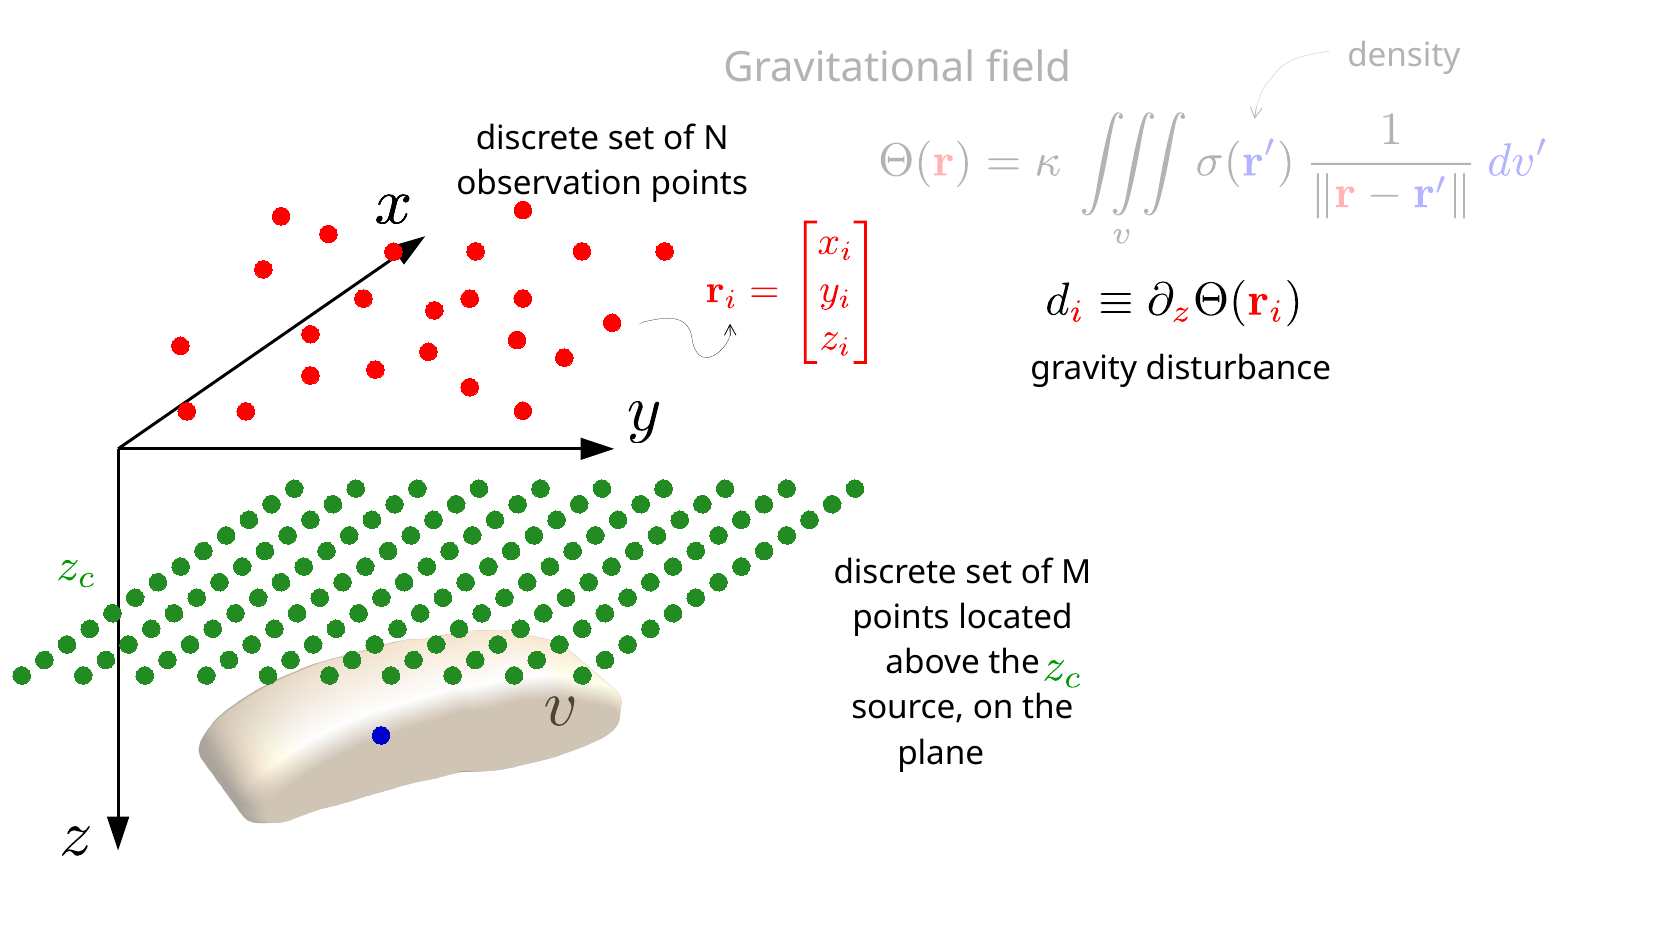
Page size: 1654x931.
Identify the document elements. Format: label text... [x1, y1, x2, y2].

text_box [417, 557, 436, 576]
text_box [158, 651, 177, 669]
text_box [716, 479, 734, 498]
text_box [285, 479, 304, 498]
text_box [233, 557, 252, 576]
text_box [557, 588, 575, 607]
text_box [555, 348, 574, 367]
text_box [732, 557, 751, 576]
text_box [240, 510, 258, 529]
text_box [310, 588, 329, 607]
text_box [126, 588, 145, 607]
text_box [777, 479, 796, 498]
text_box [294, 557, 313, 576]
text_box [427, 635, 446, 654]
text_box [486, 510, 504, 529]
text_box [466, 651, 485, 669]
text_box [709, 573, 728, 592]
text_box [586, 526, 605, 545]
text_box [686, 588, 705, 607]
text_box [573, 242, 591, 261]
text_box [693, 495, 712, 514]
text_box [709, 526, 728, 545]
text_box [142, 619, 161, 638]
text_box [625, 542, 644, 560]
text_box [460, 289, 479, 308]
text_box [220, 651, 238, 669]
text_box [823, 495, 842, 514]
text_box [103, 604, 122, 623]
text_box [210, 573, 229, 592]
text_box [365, 635, 384, 654]
text_box [408, 479, 427, 498]
picture [1042, 660, 1081, 688]
text_box [664, 557, 682, 576]
text_box [631, 495, 650, 514]
text_box [434, 588, 452, 607]
text_box [203, 619, 222, 638]
text_box [648, 526, 666, 545]
text_box [595, 604, 614, 623]
text_box [97, 651, 115, 669]
text_box [508, 495, 527, 514]
text_box [301, 366, 320, 385]
text_box [187, 588, 206, 607]
text_box [525, 526, 543, 545]
text_box [278, 526, 297, 545]
text_box [685, 17, 1583, 290]
text_box [346, 479, 365, 498]
text_box [12, 666, 31, 685]
text_box [333, 573, 352, 592]
text_box [411, 604, 430, 623]
text_box [424, 510, 443, 529]
text_box [35, 651, 54, 669]
text_box [372, 726, 390, 745]
text_box [165, 604, 183, 623]
text_box [354, 289, 373, 308]
text_box [655, 242, 674, 261]
text_box [541, 557, 559, 576]
text_box [488, 635, 507, 654]
text_box [272, 573, 290, 592]
text_box [573, 619, 592, 638]
text_box [514, 201, 532, 219]
text_box [401, 526, 420, 545]
text_box [340, 526, 359, 545]
text_box [641, 619, 660, 638]
text_box [846, 479, 864, 498]
text_box [502, 542, 520, 560]
text_box [404, 651, 423, 669]
text_box [670, 510, 689, 529]
text_box [236, 402, 255, 421]
text_box [514, 401, 532, 420]
text_box [495, 588, 514, 607]
text_box [382, 666, 400, 685]
text_box [456, 573, 475, 592]
text_box [363, 510, 381, 529]
text_box [171, 557, 190, 576]
text_box [272, 207, 290, 226]
picture [56, 560, 95, 588]
text_box [518, 573, 537, 592]
text_box [550, 635, 569, 654]
picture [374, 194, 413, 224]
picture [626, 401, 662, 443]
text_box [319, 225, 338, 243]
text_box [593, 479, 611, 498]
text_box [654, 479, 673, 498]
text_box [119, 635, 138, 654]
text_box [419, 342, 438, 361]
text_box [226, 604, 245, 623]
text_box [242, 635, 261, 654]
text_box [372, 588, 391, 607]
text_box [460, 378, 479, 397]
text_box [573, 666, 592, 685]
text_box [135, 666, 154, 685]
text_box [384, 242, 403, 261]
text_box [171, 336, 190, 355]
text_box [447, 495, 466, 514]
text_box [618, 588, 637, 607]
text_box [194, 542, 213, 560]
text_box [800, 510, 819, 529]
text_box [563, 542, 582, 560]
text_box [356, 557, 375, 576]
text_box [579, 573, 598, 592]
text_box [479, 557, 498, 576]
text_box [320, 666, 339, 685]
text_box [324, 495, 342, 514]
text_box [547, 510, 566, 529]
text_box [327, 619, 345, 638]
text_box [511, 619, 530, 638]
text_box [301, 325, 320, 344]
text_box [755, 495, 773, 514]
text_box [641, 573, 660, 592]
picture [704, 219, 882, 366]
text_box [602, 557, 621, 576]
text_box [531, 479, 550, 498]
text_box [80, 619, 99, 638]
text_box [262, 495, 281, 514]
text_box [181, 635, 199, 654]
text_box [301, 510, 320, 529]
text_box [596, 651, 614, 669]
text_box [534, 604, 553, 623]
text_box [304, 635, 323, 654]
text_box [443, 666, 462, 685]
text_box [254, 260, 273, 279]
picture [1043, 278, 1305, 329]
text_box [603, 313, 621, 332]
text_box [288, 604, 306, 623]
text_box [609, 510, 627, 529]
text_box [395, 573, 413, 592]
text_box [508, 331, 526, 349]
text_box [505, 666, 523, 685]
text_box [513, 289, 532, 308]
text_box [259, 666, 277, 685]
text_box [618, 635, 637, 654]
text_box [177, 402, 196, 421]
text_box [317, 542, 336, 560]
text_box [343, 651, 361, 669]
text_box [249, 588, 268, 607]
text_box [197, 666, 216, 685]
text_box [281, 651, 300, 669]
text_box [686, 542, 705, 560]
text_box [732, 510, 751, 529]
text_box [470, 479, 488, 498]
text_box [385, 495, 404, 514]
text_box [256, 542, 274, 560]
text_box [527, 651, 546, 669]
text_box [425, 301, 444, 320]
text_box [74, 666, 93, 685]
text_box [664, 604, 682, 623]
text_box [217, 526, 235, 545]
text_box [463, 526, 482, 545]
text_box [265, 619, 284, 638]
text_box [379, 542, 397, 560]
text_box [755, 542, 773, 560]
text_box [366, 360, 385, 379]
text_box [388, 619, 407, 638]
picture [59, 826, 93, 856]
text_box [58, 635, 76, 654]
text_box discrete set of N observation points [413, 106, 792, 195]
text_box [149, 573, 167, 592]
text_box [472, 604, 491, 623]
text_box [466, 242, 485, 261]
text_box [777, 526, 796, 545]
text_box [450, 619, 468, 638]
text_box [570, 495, 589, 514]
text_box [440, 542, 459, 560]
text_box [349, 604, 368, 623]
text_box discrete set of M points located above the source, on the plane [814, 540, 1111, 702]
text_box gravity disturbance [1015, 336, 1329, 388]
